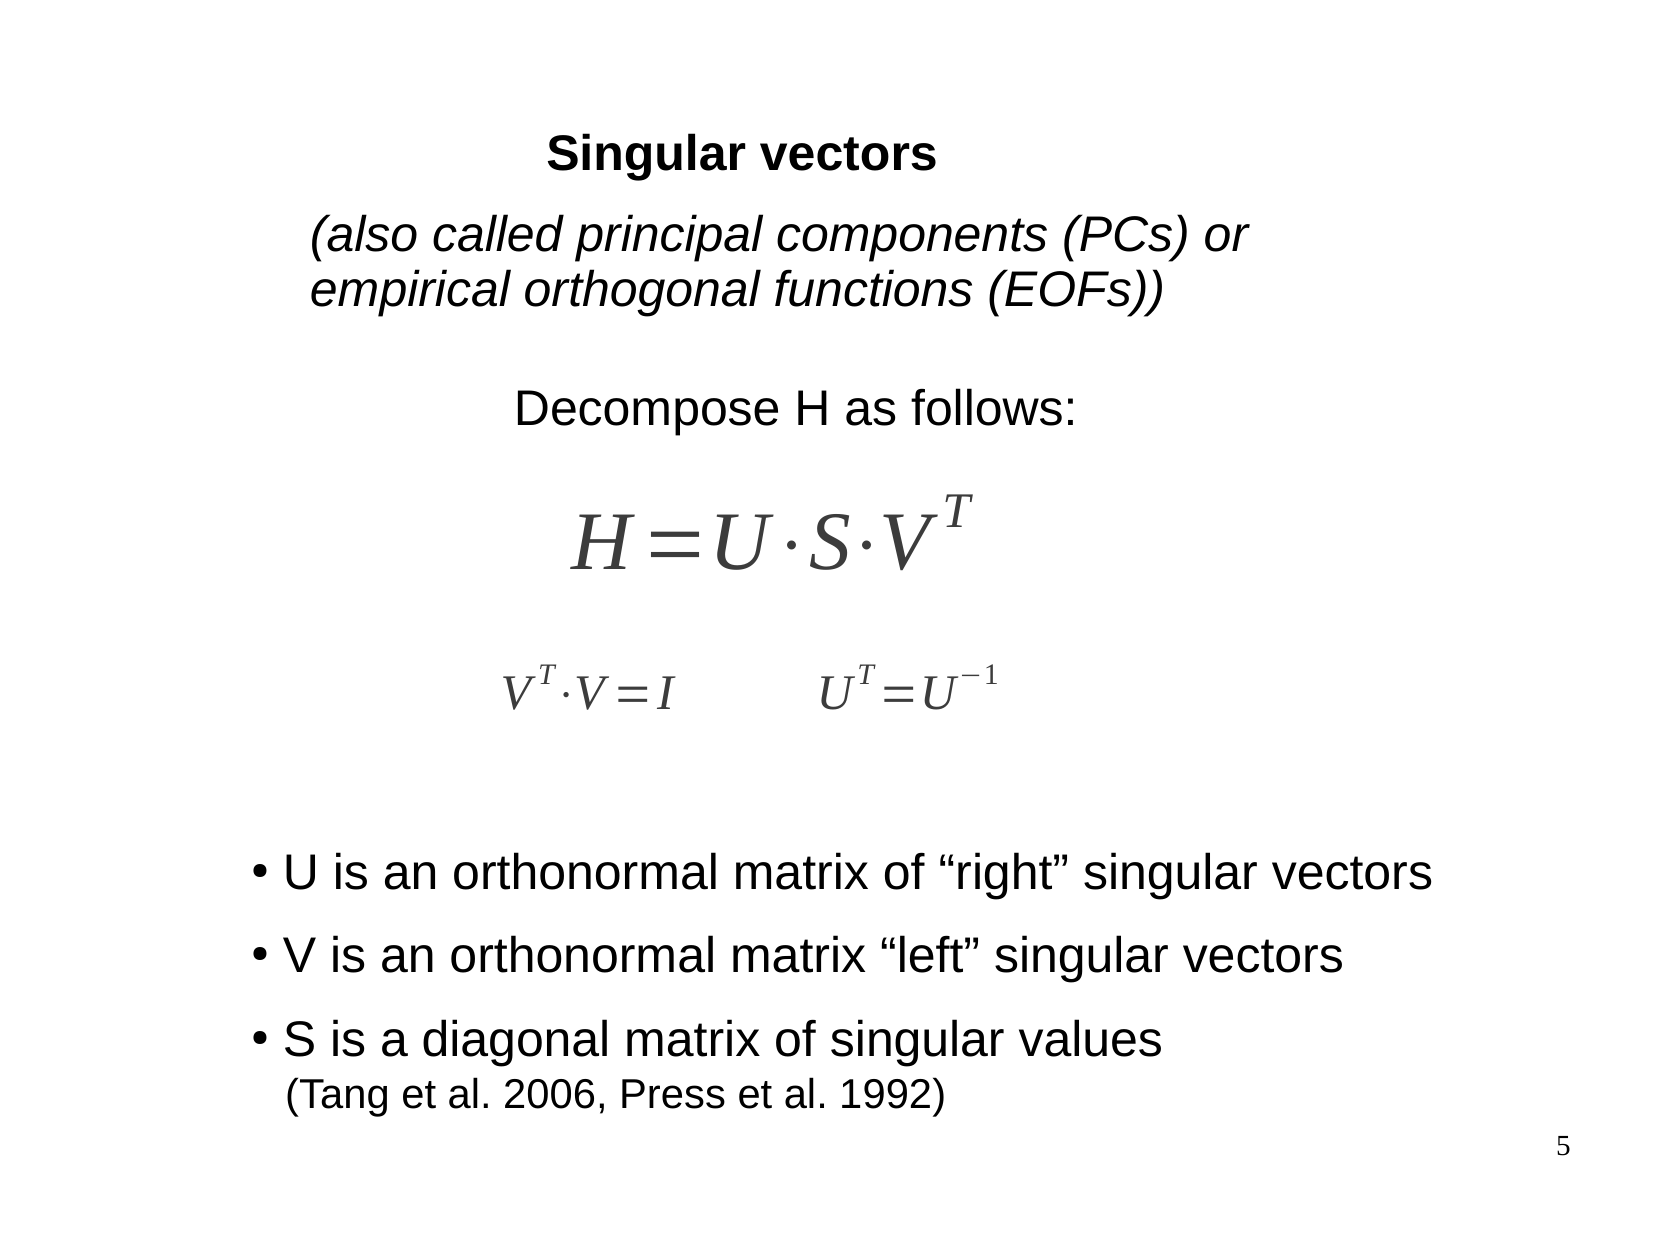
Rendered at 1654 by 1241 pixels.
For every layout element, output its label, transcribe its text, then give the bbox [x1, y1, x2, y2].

chart [494, 657, 680, 721]
text_box Singular vectors [531, 118, 953, 190]
text_box (also called principal components (PCs) or empirical orthogonal functions (EOFs)) [295, 198, 1309, 325]
chart [810, 657, 1004, 721]
chart [561, 483, 977, 588]
text_box Decompose H as follows: [499, 372, 1093, 443]
text_box U is an orthonormal matrix of “right” singular vectors V is an orthonormal matrix “left” singular vectors S is a diagonal matrix of singular values [236, 808, 1449, 1047]
text_box (Tang et al. 2006, Press et al. 1992) [270, 1062, 962, 1125]
